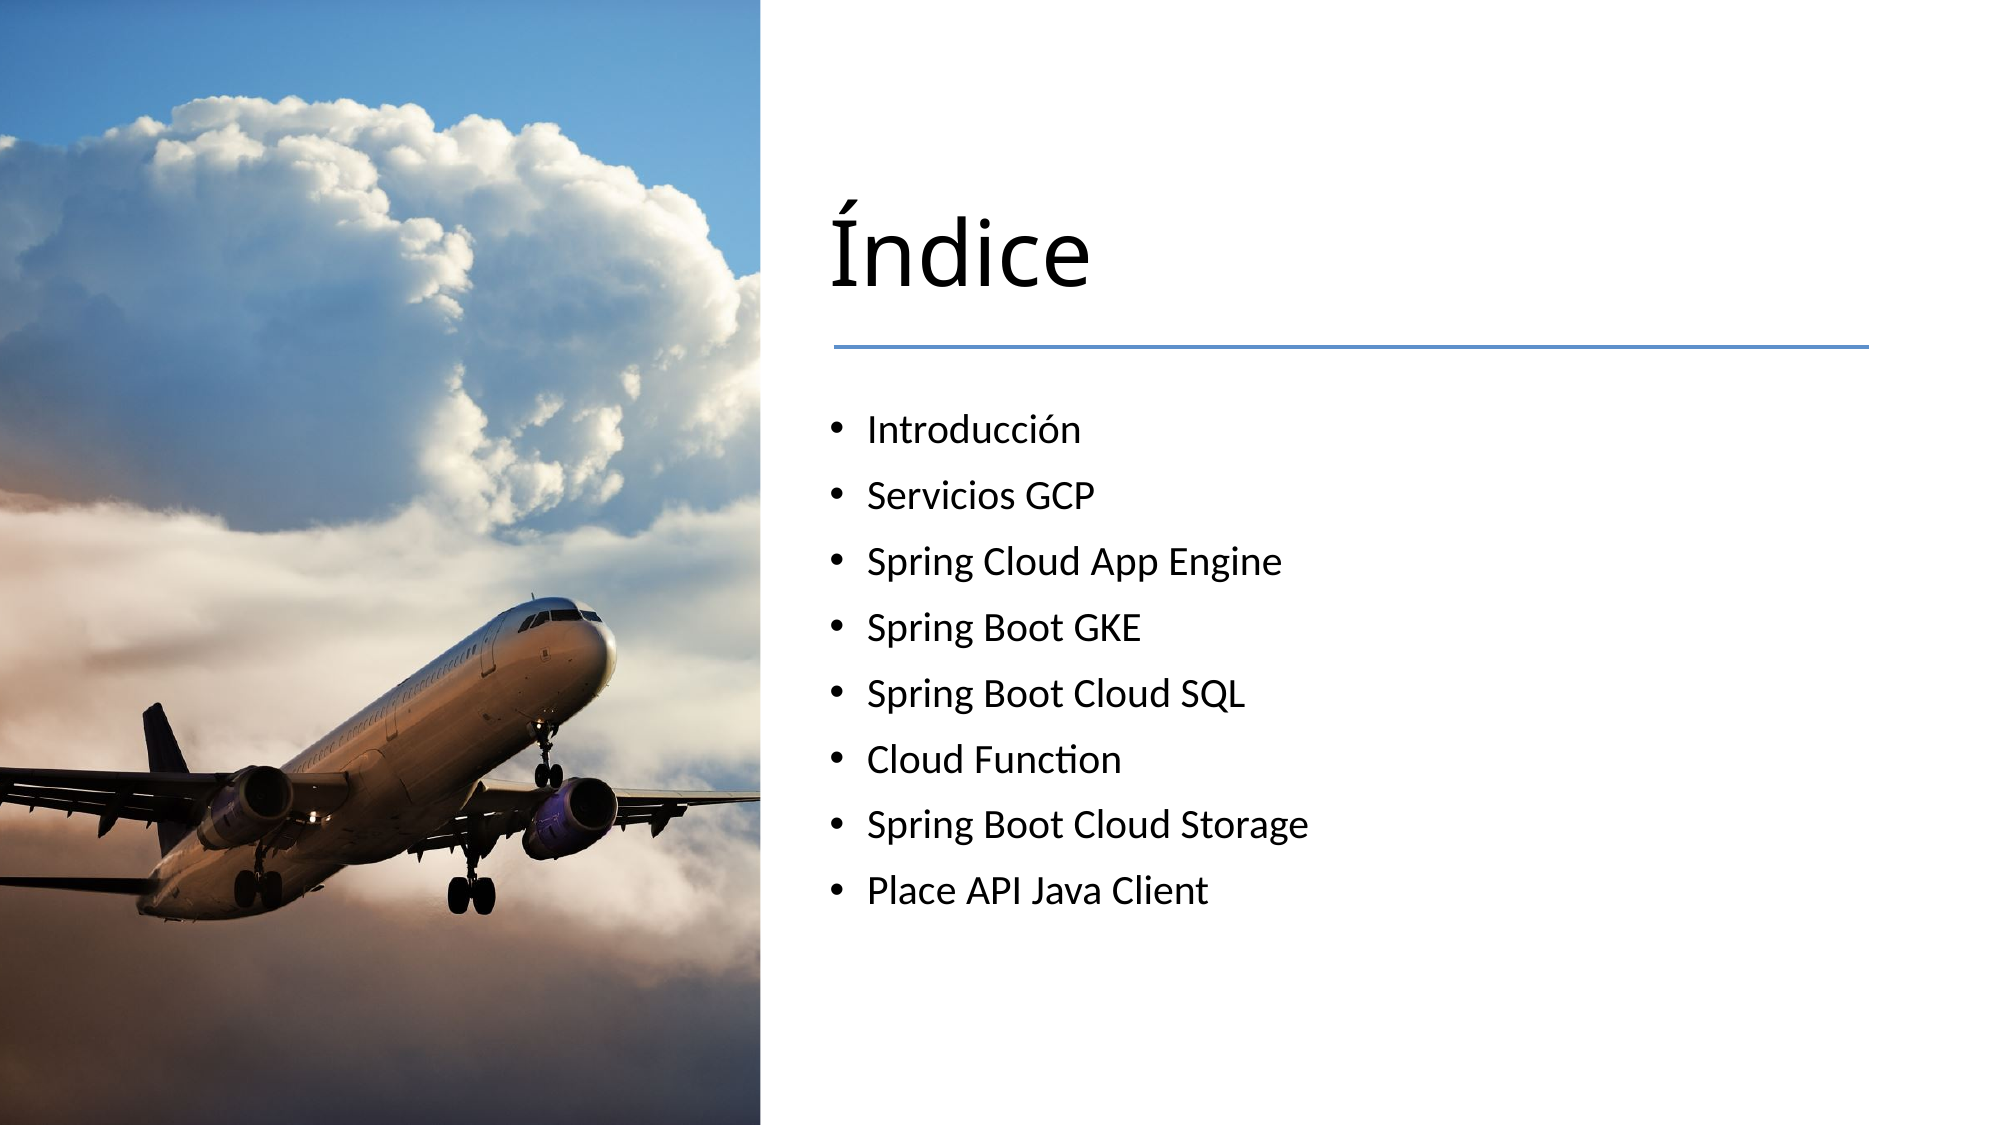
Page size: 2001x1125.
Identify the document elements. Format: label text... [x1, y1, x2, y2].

picture [0, 0, 761, 1125]
title Índice [814, 103, 1896, 315]
list Introducción Servicios GCP Spring Cloud App Engine Spring Boot GKE Spring Boot Cloud SQL Cloud Function Spring Boot Cloud Storage Place API Java Client [814, 399, 1896, 1021]
